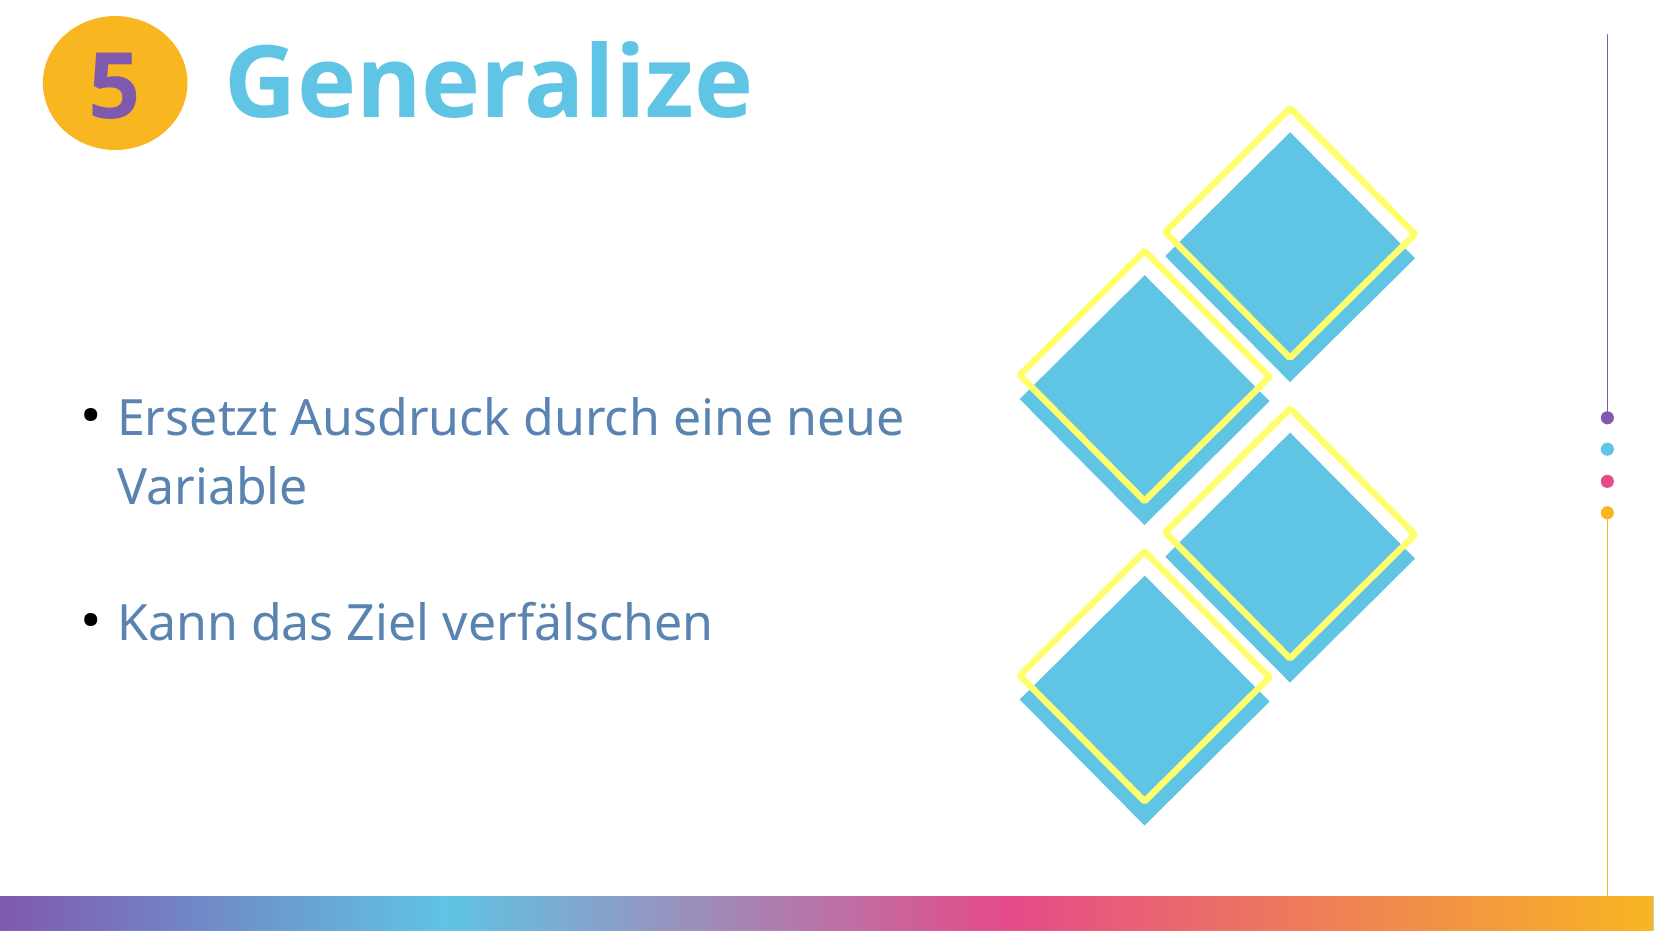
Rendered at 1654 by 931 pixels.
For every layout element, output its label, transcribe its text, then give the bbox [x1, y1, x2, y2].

text_box 5 [42, 16, 188, 151]
picture [0, 896, 1654, 931]
text_box Ersetzt Ausdruck durch eine neue Variable Kann das Ziel verfälschen [67, 375, 949, 665]
title Generalize [224, 10, 863, 301]
